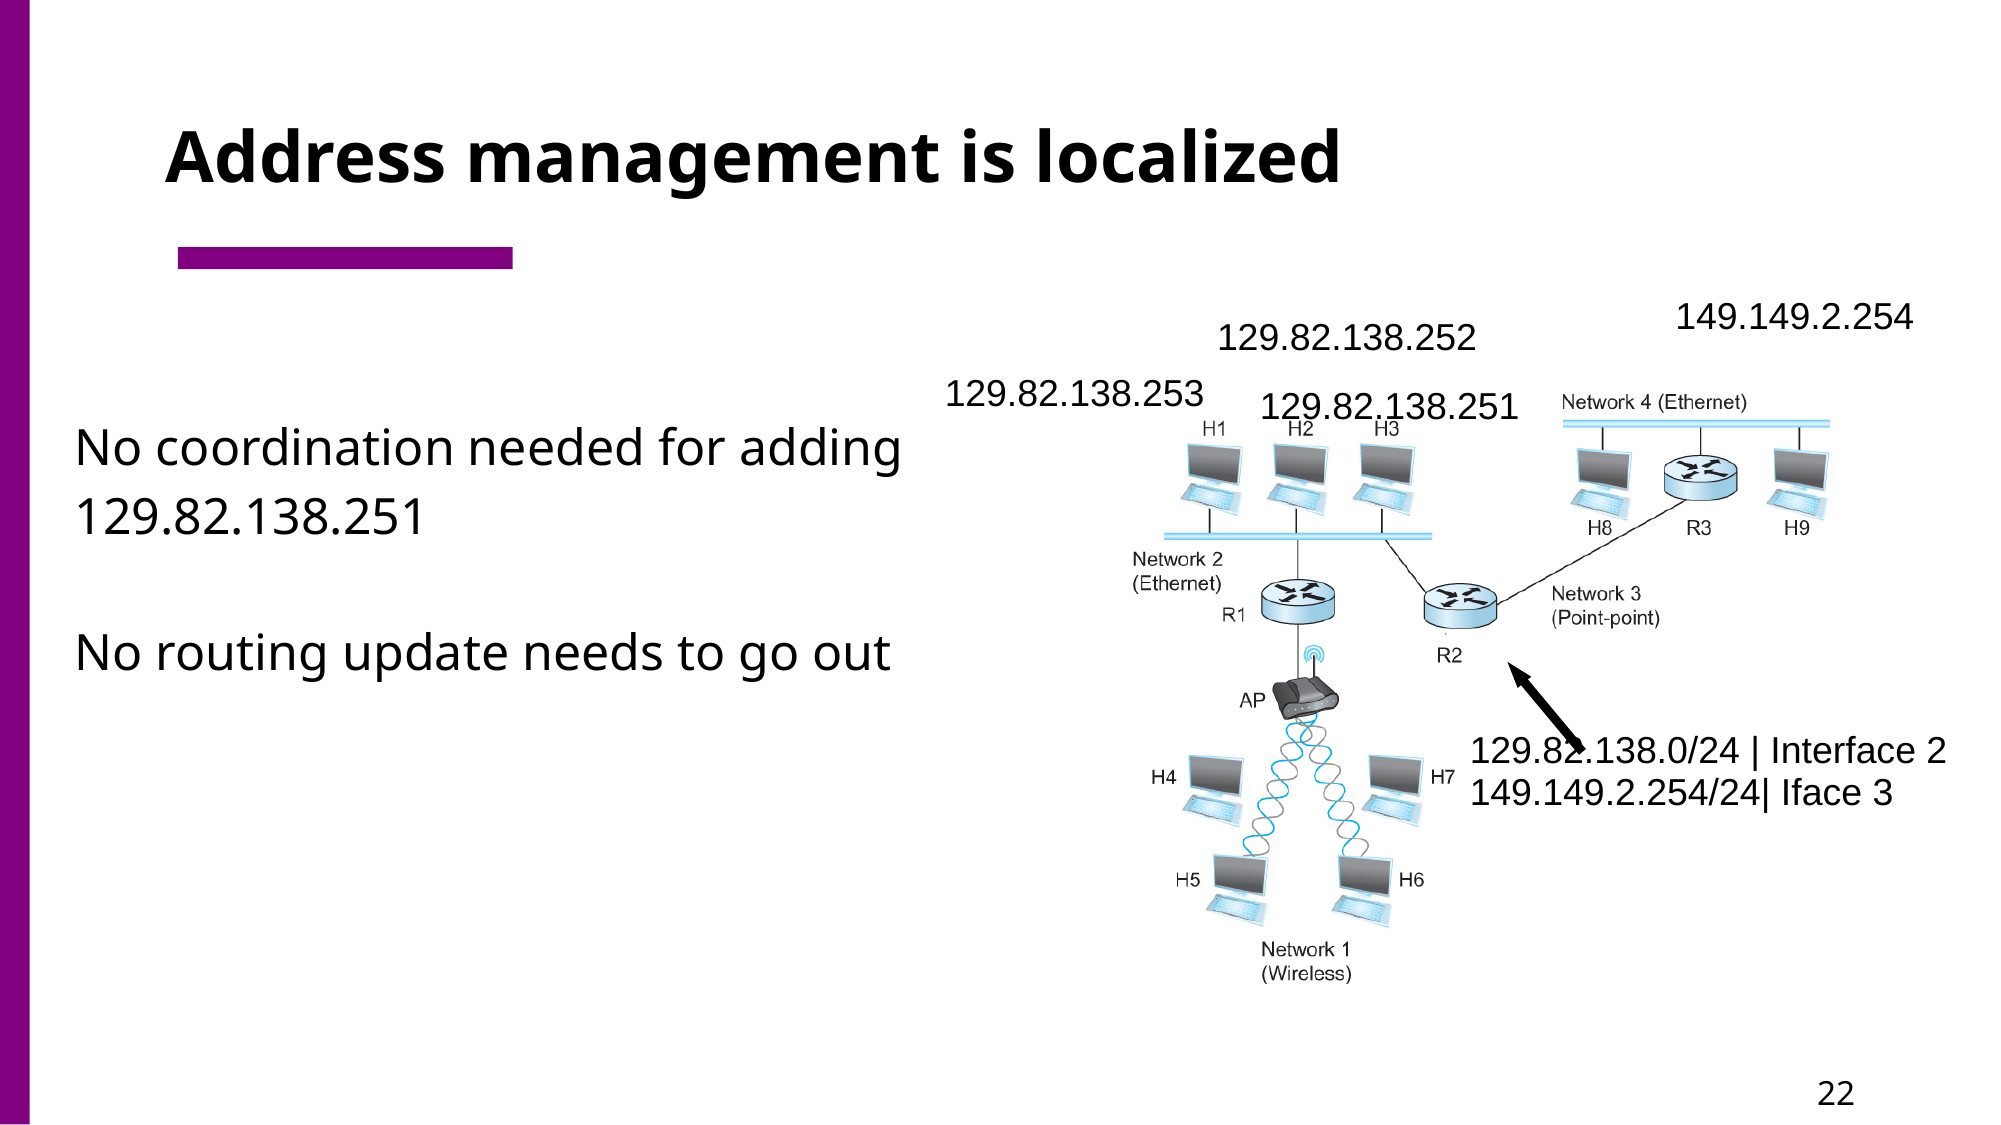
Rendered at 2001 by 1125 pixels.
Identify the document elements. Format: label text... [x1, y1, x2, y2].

text_box 149.149.2.254 [1660, 288, 1951, 346]
text_box Address management is localized [151, 0, 1849, 212]
picture [1132, 391, 1830, 984]
text_box 129.82.138.251 [1245, 378, 1535, 436]
text_box 129.82.138.253 [930, 365, 1220, 423]
text_box No coordination needed for adding 129.82.138.251 No routing update needs to go out [60, 404, 1081, 786]
text_box 129.82.138.252 [1202, 308, 1492, 366]
text_box 129.82.138.0/24 | Interface 2 149.149.2.254/24| Iface 3 [1455, 721, 1988, 863]
